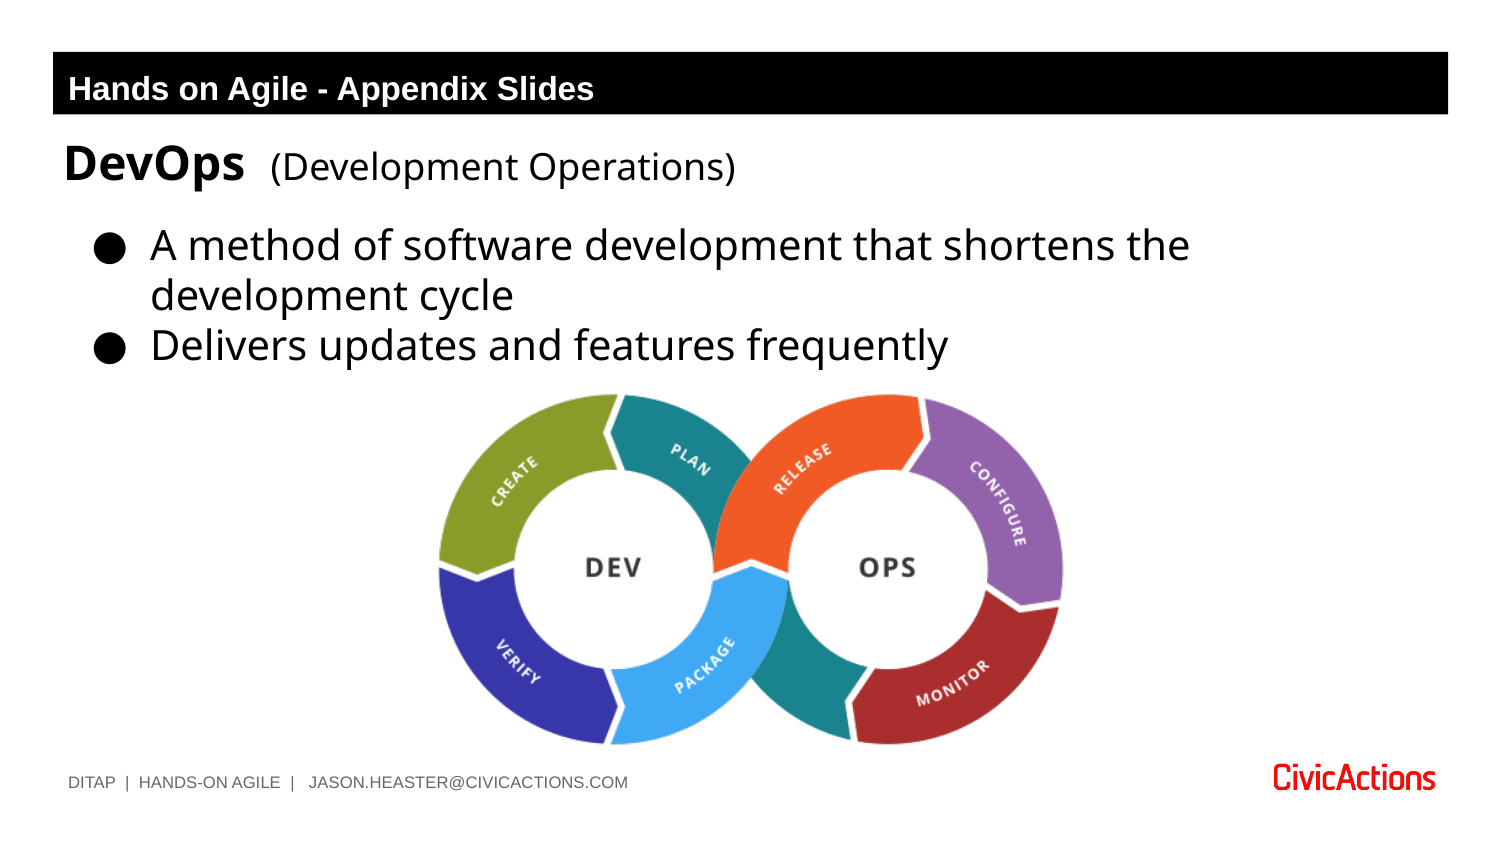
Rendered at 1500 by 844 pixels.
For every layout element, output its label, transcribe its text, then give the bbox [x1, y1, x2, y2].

picture [436, 391, 1066, 748]
title Hands on Agile - Appendix Slides [53, 51, 1449, 115]
list DevOps (Development Operations) [53, 123, 1449, 194]
picture [1271, 758, 1438, 795]
list A method of software development that shortens the development cycle Delivers updates and features frequently [65, 208, 1273, 525]
